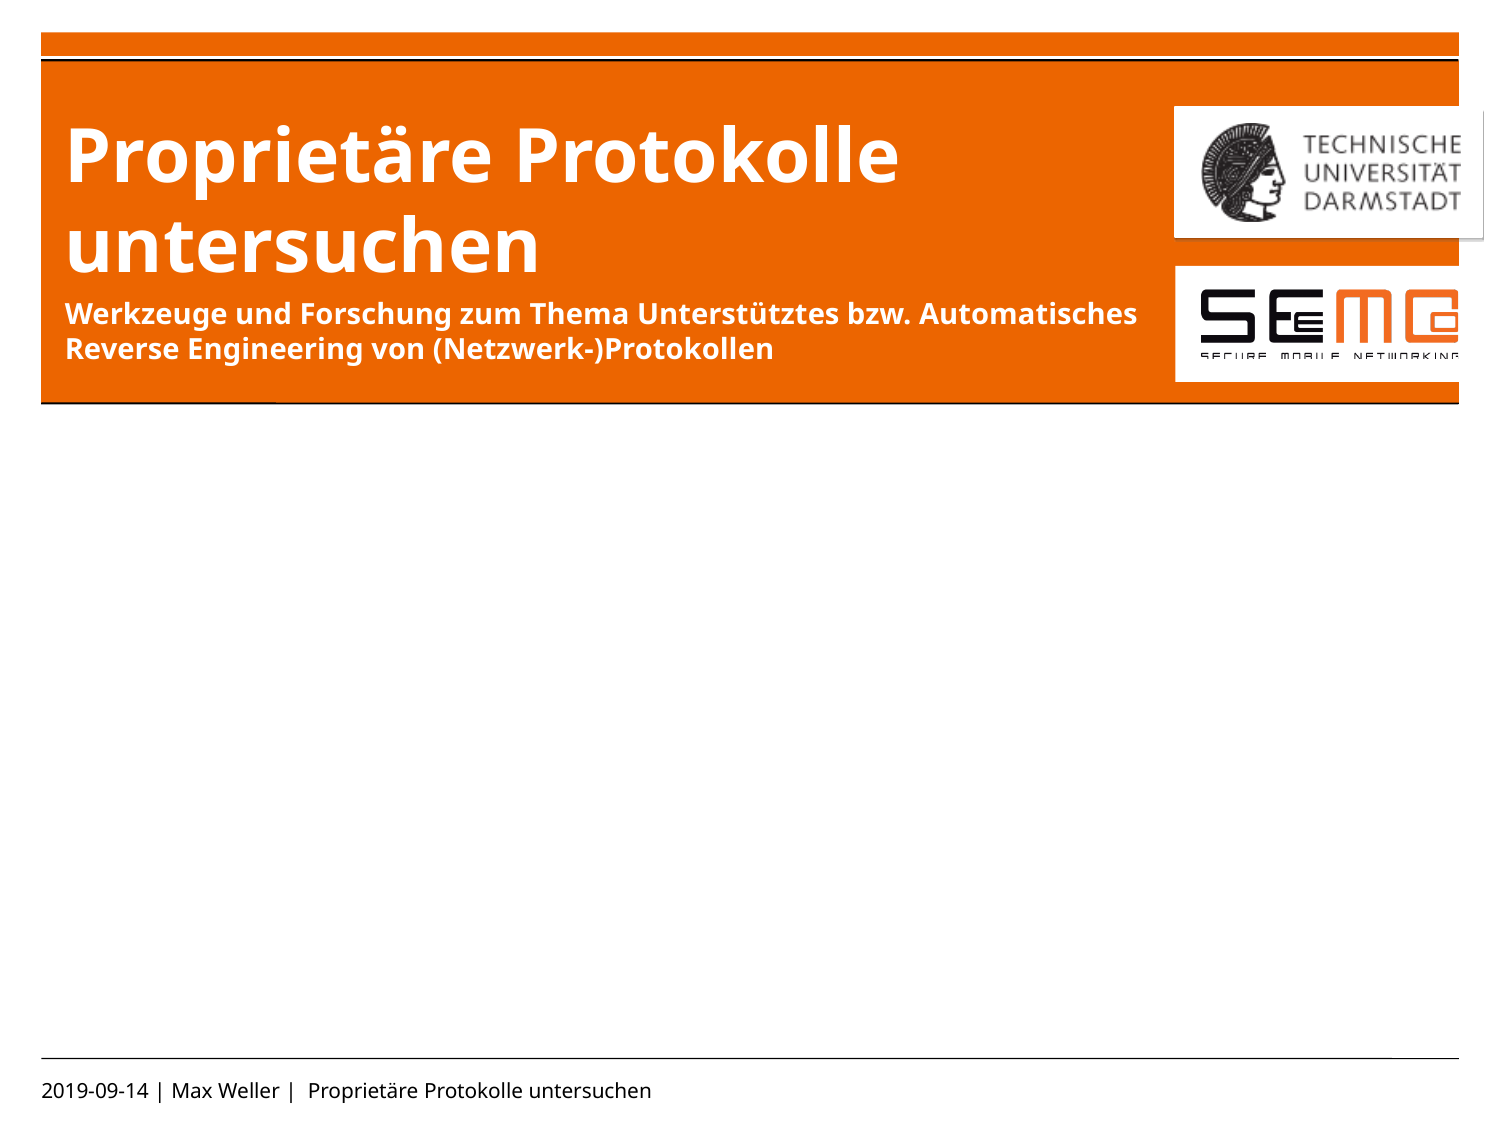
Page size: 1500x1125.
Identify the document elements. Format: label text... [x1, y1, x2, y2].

subtitle Werkzeuge und Forschung zum Thema Unterstütztes bzw. Automatisches Reverse Engineering von (Netzwerk-)Protokollen [41, 295, 1174, 382]
title Proprietäre Protokolle untersuchen [41, 107, 1174, 209]
